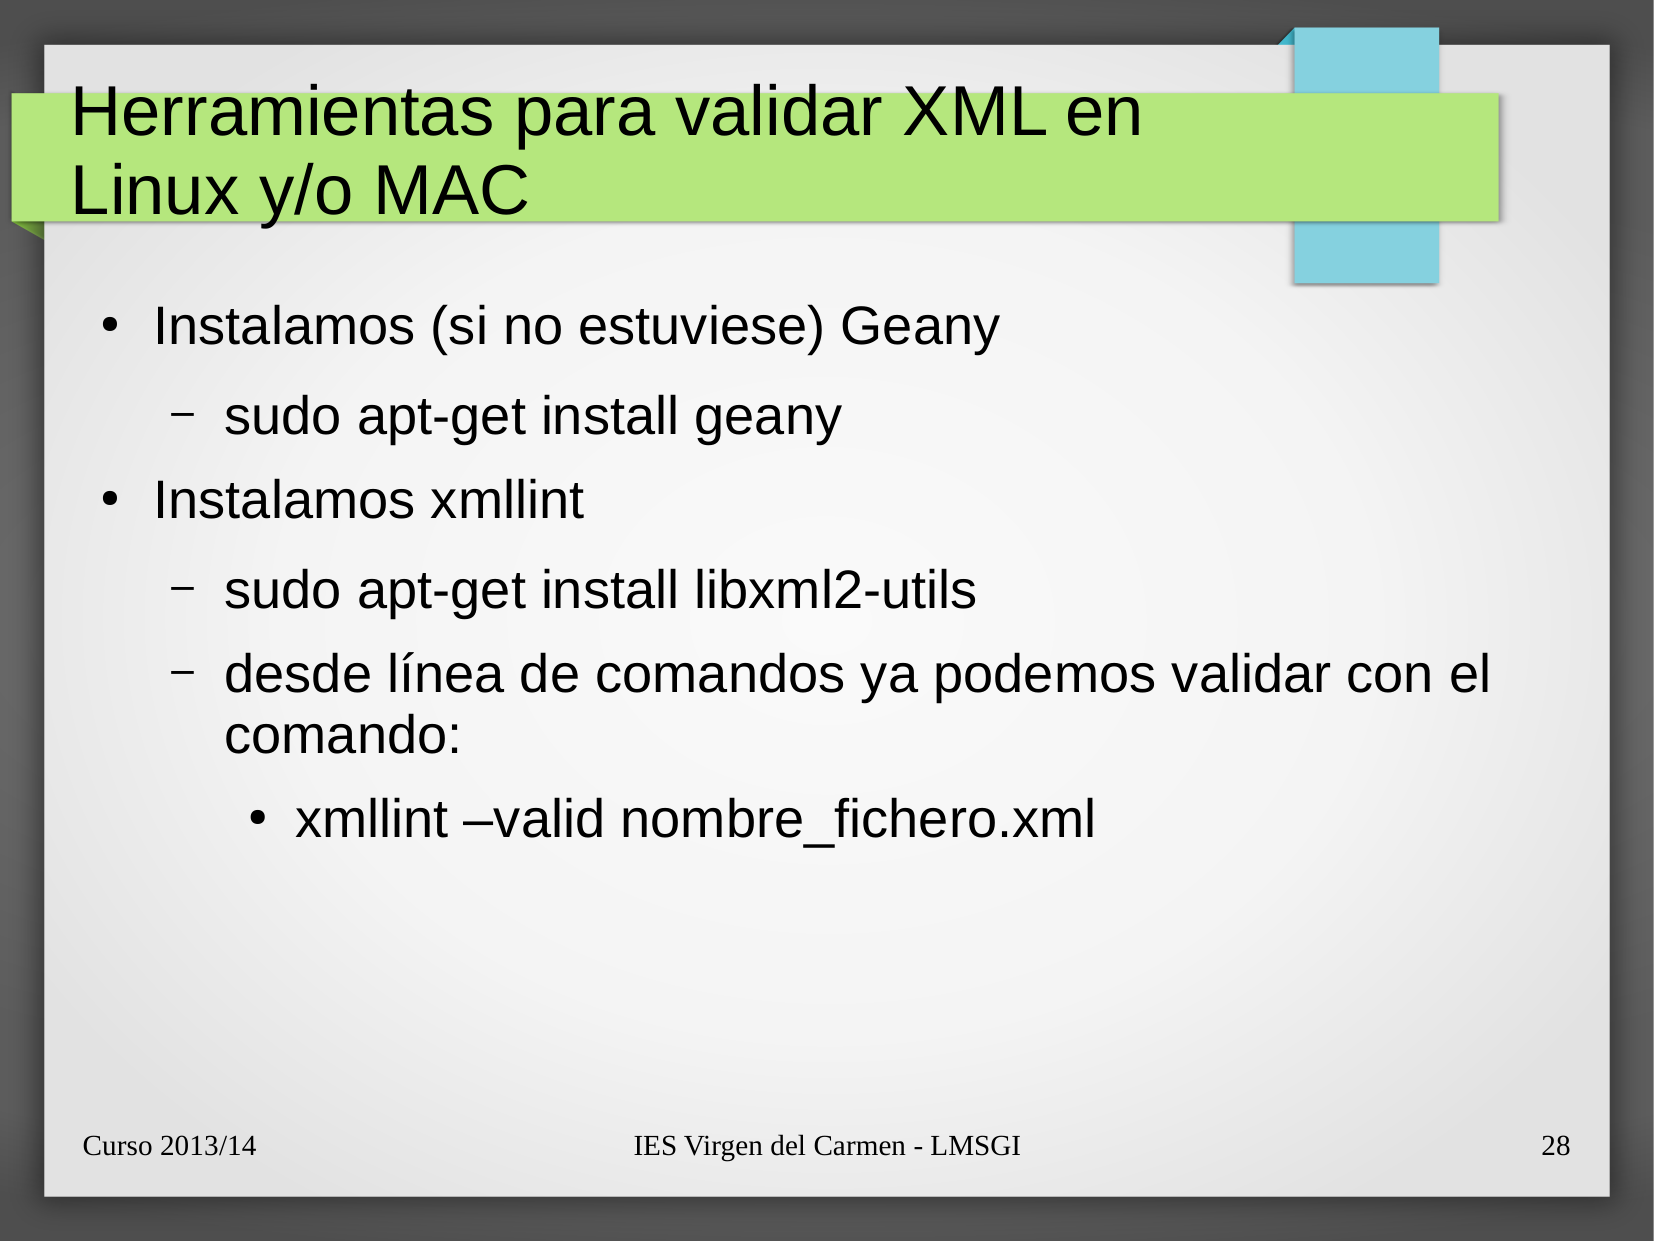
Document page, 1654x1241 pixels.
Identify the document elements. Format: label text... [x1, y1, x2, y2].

list Instalamos (si no estuviese) Geany sudo apt-get install geany Instalamos xmllint sudo apt-get install libxml2-utils desde línea de comandos ya podemos validar con el comando: xmllint –valid nombre_fichero.xml [82, 295, 1571, 1015]
title Herramientas para validar XML en Linux y/o MAC [70, 47, 1630, 255]
picture [0, 0, 1654, 1241]
